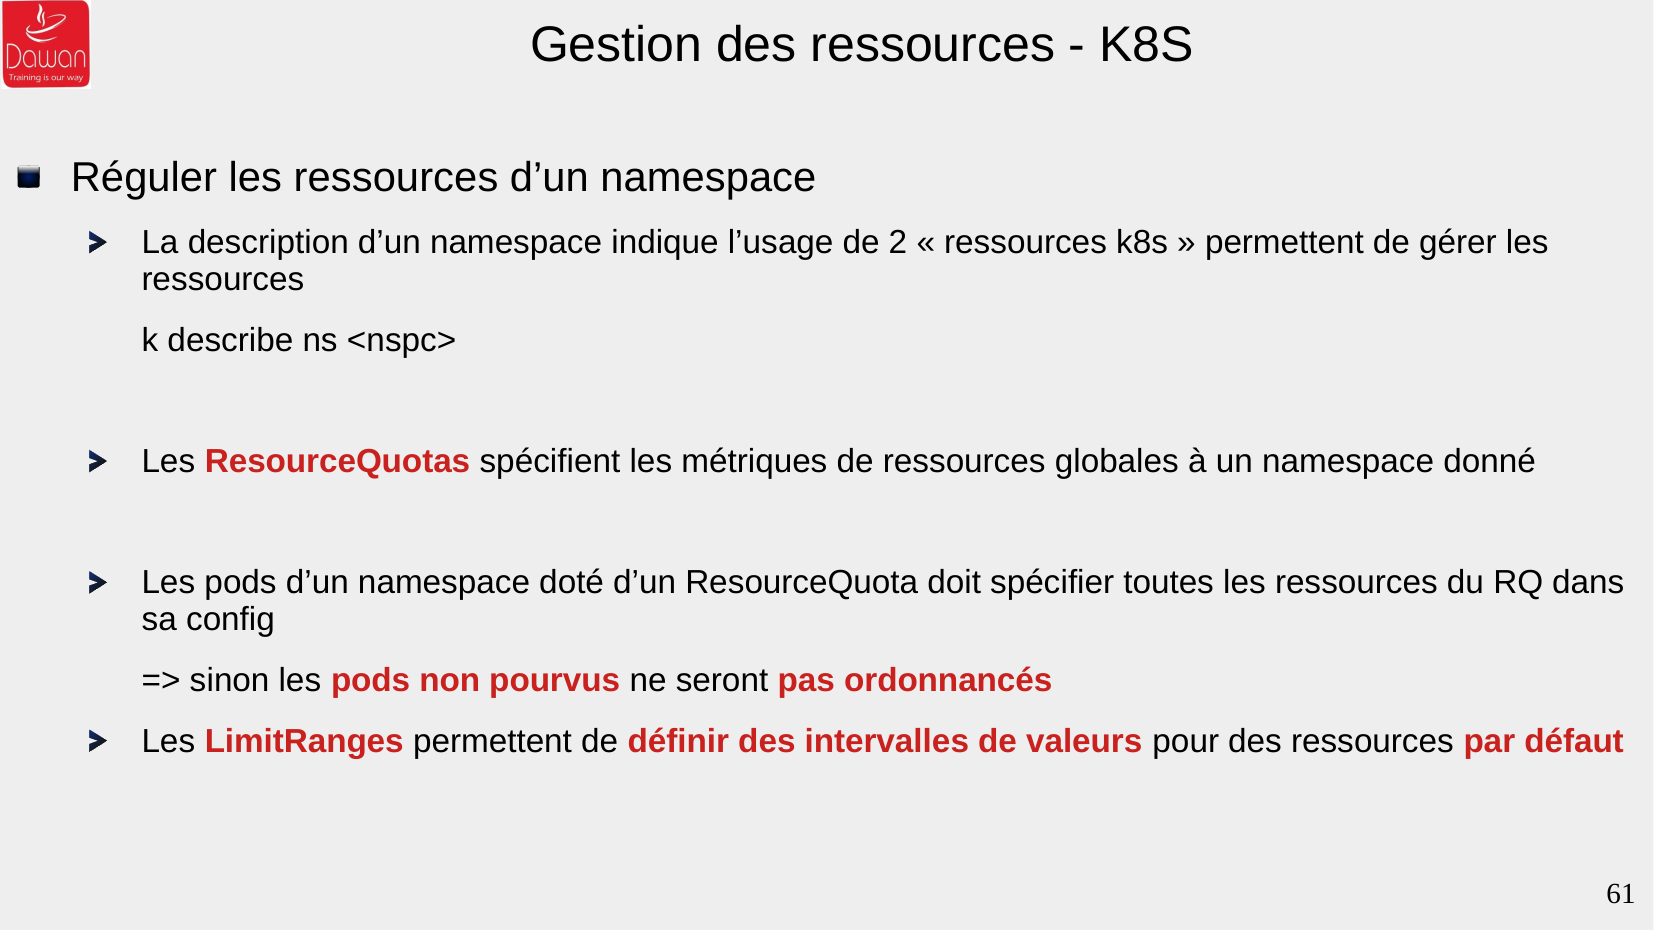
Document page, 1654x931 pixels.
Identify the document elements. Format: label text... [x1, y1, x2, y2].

picture [1, 0, 91, 88]
list Réguler les ressources d’un namespace La description d’un namespace indique l’usage de 2 « ressources k8s » permettent de gérer les ressources k describe ns <nspc> Les ResourceQuotas spécifient les métriques de ressources globales à un namespace donné Les pods d’un namespace doté d’un ResourceQuota doit spécifier toutes les ressources du RQ dans sa config => sinon les pods non pourvus ne seront pas ordonnancés Les LimitRanges permettent de définir des intervalles de valeurs pour des ressources par défaut [0, 88, 1654, 886]
title Gestion des ressources - K8S [366, 0, 1287, 88]
